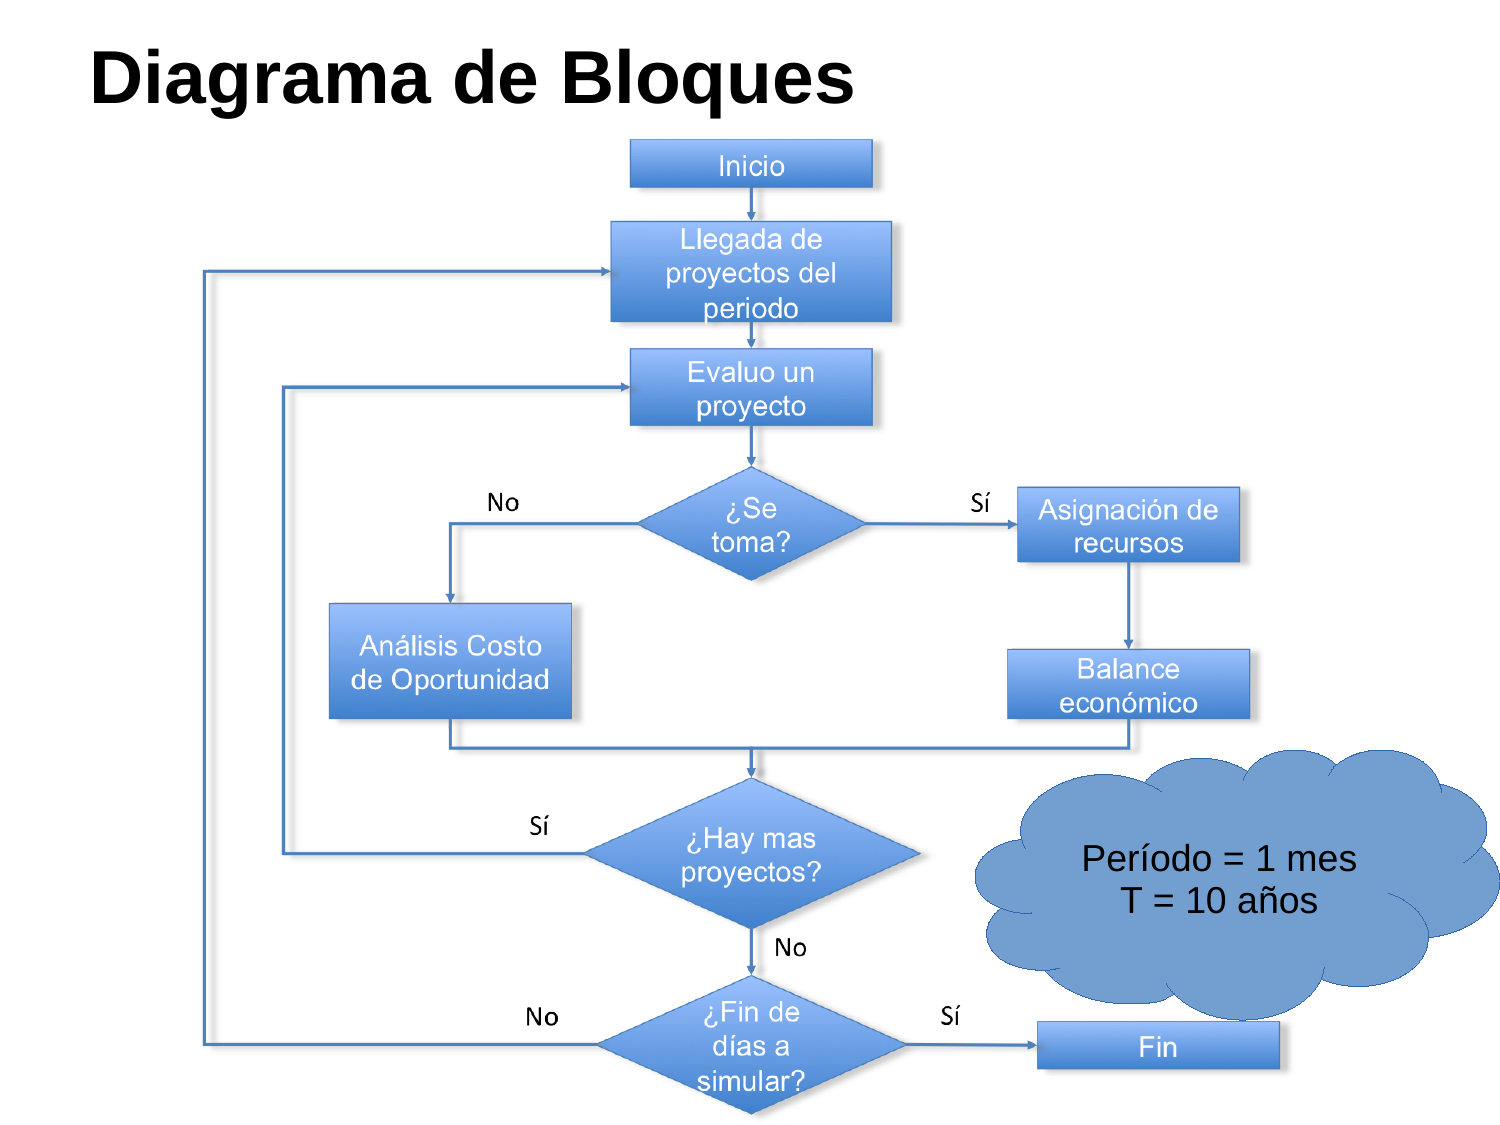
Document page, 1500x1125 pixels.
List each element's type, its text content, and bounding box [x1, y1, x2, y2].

text_box [202, 133, 1297, 1125]
text_box Período = 1 mes T = 10 años [975, 750, 1500, 1021]
text_box Diagrama de Bloques [75, 0, 1425, 134]
